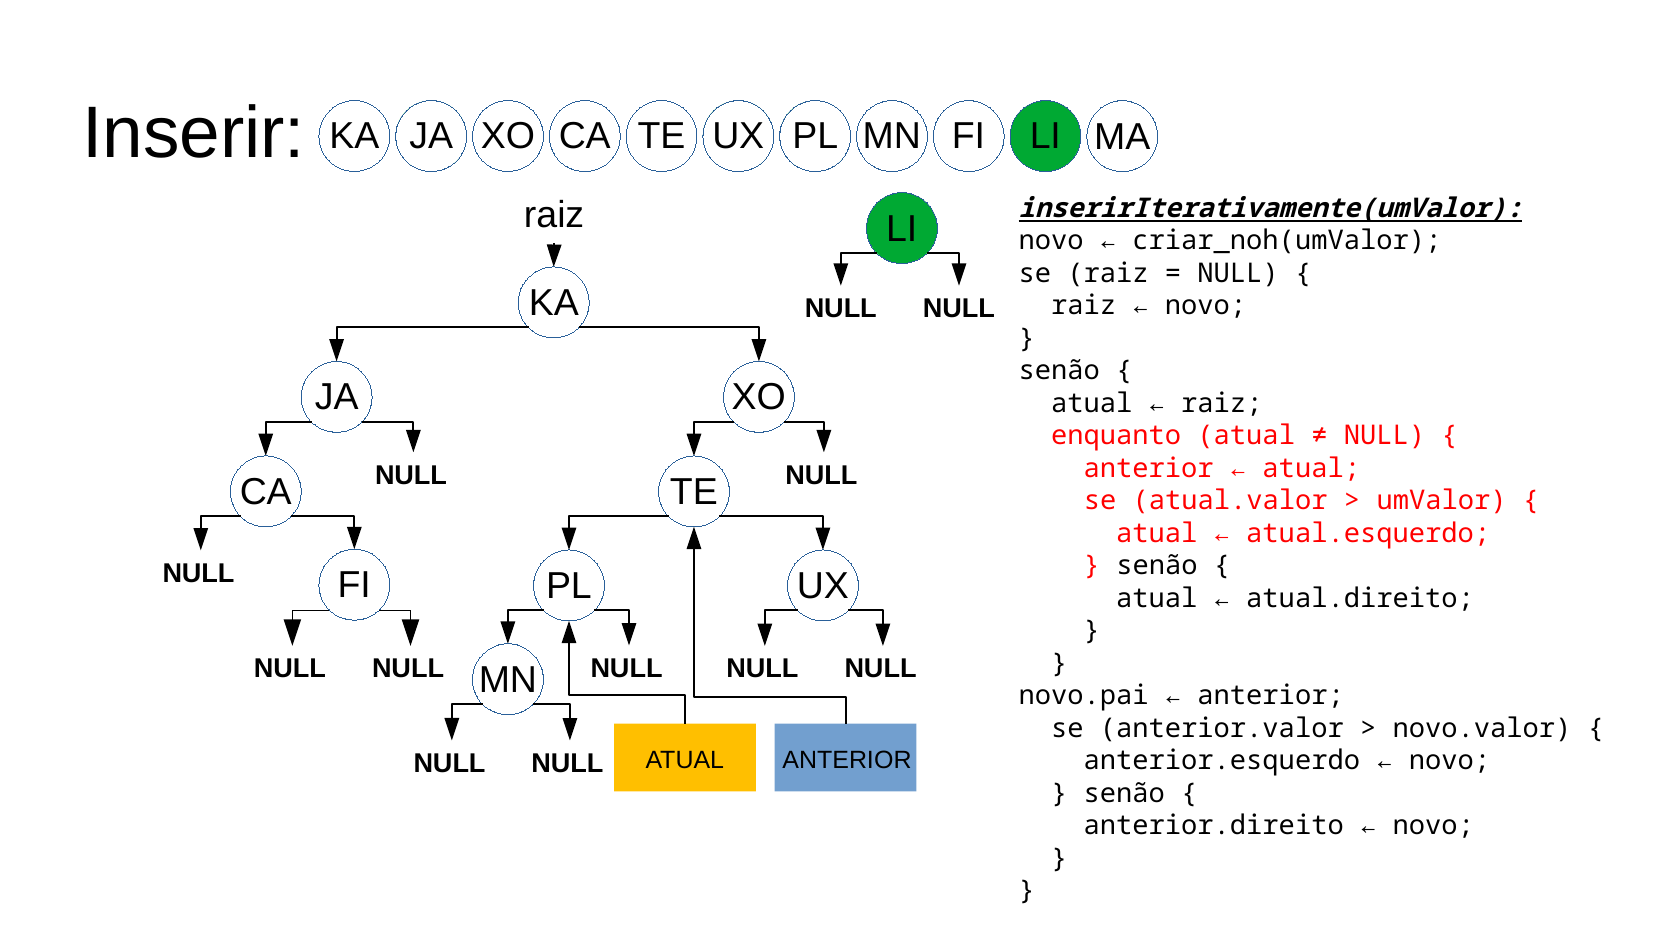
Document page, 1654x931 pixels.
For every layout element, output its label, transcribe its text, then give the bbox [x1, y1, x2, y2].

text_box NULL [239, 645, 346, 691]
text_box JA [301, 361, 373, 433]
text_box MN [856, 100, 928, 172]
text_box [744, 118, 786, 212]
text_box [1051, 437, 1134, 508]
text_box inserirIterativamente(umValor): novo ← criar_noh(umValor); se (raiz = NULL) { raiz ← novo; } senão { atual ← raiz; enquanto (atual ≠ NULL) { anterior ← atual; se (atual.valor > umValor) { atual ← atual.esquerdo; } senão { atual ← atual.direito; } } novo.pai ← anterior; se (anterior.valor > novo.valor) { anterior.esquerdo ← novo; } senão { anterior.direito ← novo; } } [1003, 182, 1654, 931]
text_box XO [723, 361, 795, 433]
text_box UX [787, 549, 859, 621]
text_box PL [779, 100, 851, 172]
text_box NULL [357, 645, 464, 691]
text_box KA [318, 100, 390, 172]
text_box NULL [147, 550, 254, 596]
text_box NULL [770, 452, 878, 498]
title Inserir: [82, 54, 1571, 211]
text_box UX [702, 100, 774, 172]
text_box TE [658, 455, 730, 527]
text_box raiz [509, 186, 600, 244]
text_box LI [1010, 100, 1081, 172]
text_box FI [318, 549, 390, 621]
text_box MN [472, 643, 544, 715]
text_box NULL [575, 645, 683, 691]
text_box NULL [516, 740, 614, 786]
text_box [774, 723, 917, 738]
text_box MA [1086, 100, 1158, 172]
text_box NULL [790, 285, 892, 331]
text_box [614, 723, 756, 792]
text_box NULL [398, 740, 505, 786]
text_box CA [549, 100, 621, 172]
text_box XO [472, 100, 544, 172]
text_box NULL [711, 645, 818, 691]
text_box ANTERIOR [767, 738, 929, 782]
text_box NULL [908, 285, 1010, 331]
text_box TE [626, 100, 697, 172]
text_box NULL [829, 645, 937, 691]
text_box ATUAL [630, 738, 745, 782]
text_box LI [866, 192, 938, 264]
text_box [774, 782, 917, 792]
text_box KA [518, 266, 590, 338]
text_box JA [395, 100, 467, 172]
text_box FI [933, 100, 1005, 172]
text_box PL [533, 549, 605, 621]
text_box NULL [360, 452, 467, 498]
text_box CA [230, 455, 302, 527]
